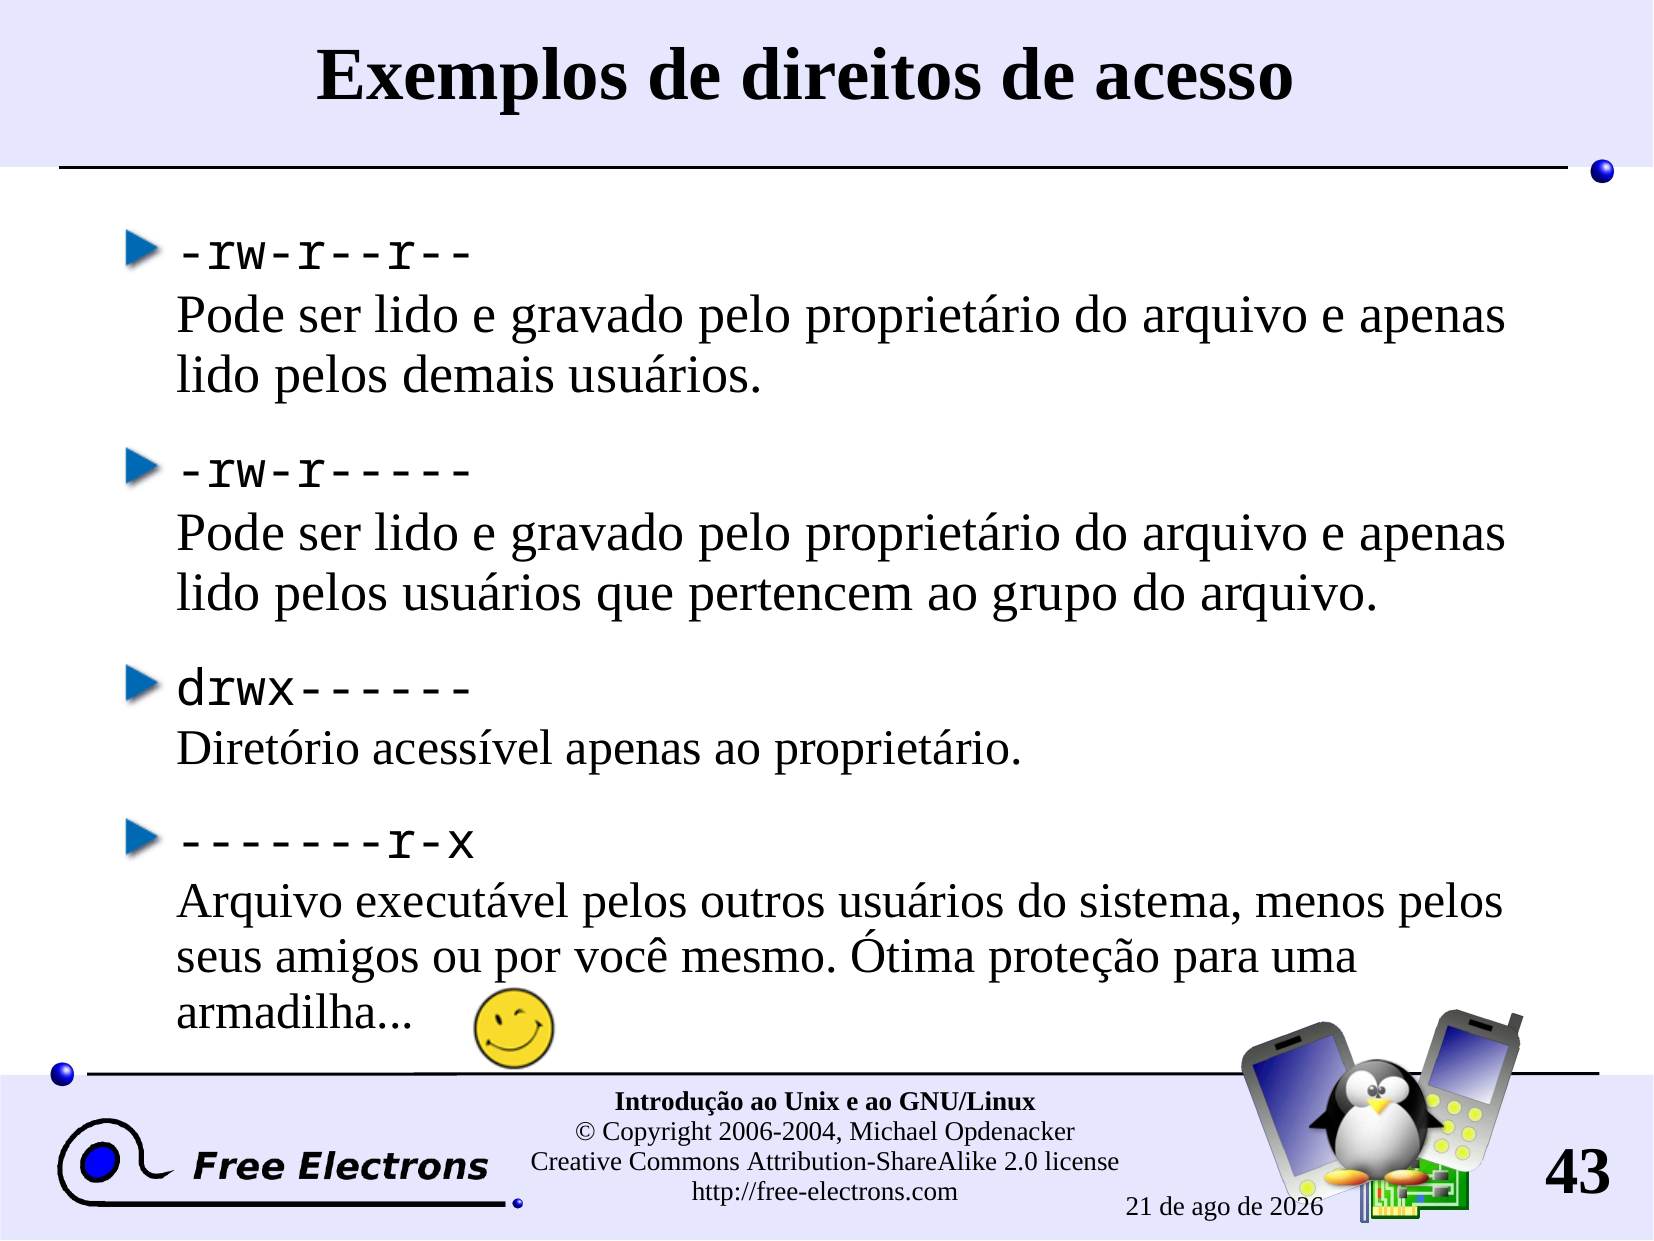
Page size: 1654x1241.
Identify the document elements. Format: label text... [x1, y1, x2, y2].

picture [472, 987, 557, 1071]
picture [1231, 1007, 1538, 1241]
title Exemplos de direitos de acesso [60, 25, 1551, 124]
list -rw-r--r-- Pode ser lido e gravado pelo proprietário do arquivo e apenas lido pelos demais usuários. -rw-r----- Pode ser lido e gravado pelo proprietário do arquivo e apenas lido pelos usuários que pertencem ao grupo do arquivo. drwx------ Diretório acessível apenas ao proprietário. -------r-x Arquivo executável pelos outros usuários do sistema, menos pelos seus amigos ou por você mesmo. Ótima proteção para uma armadilha... [105, 216, 1518, 1066]
picture [50, 1107, 527, 1216]
picture [1286, 1198, 1293, 1214]
